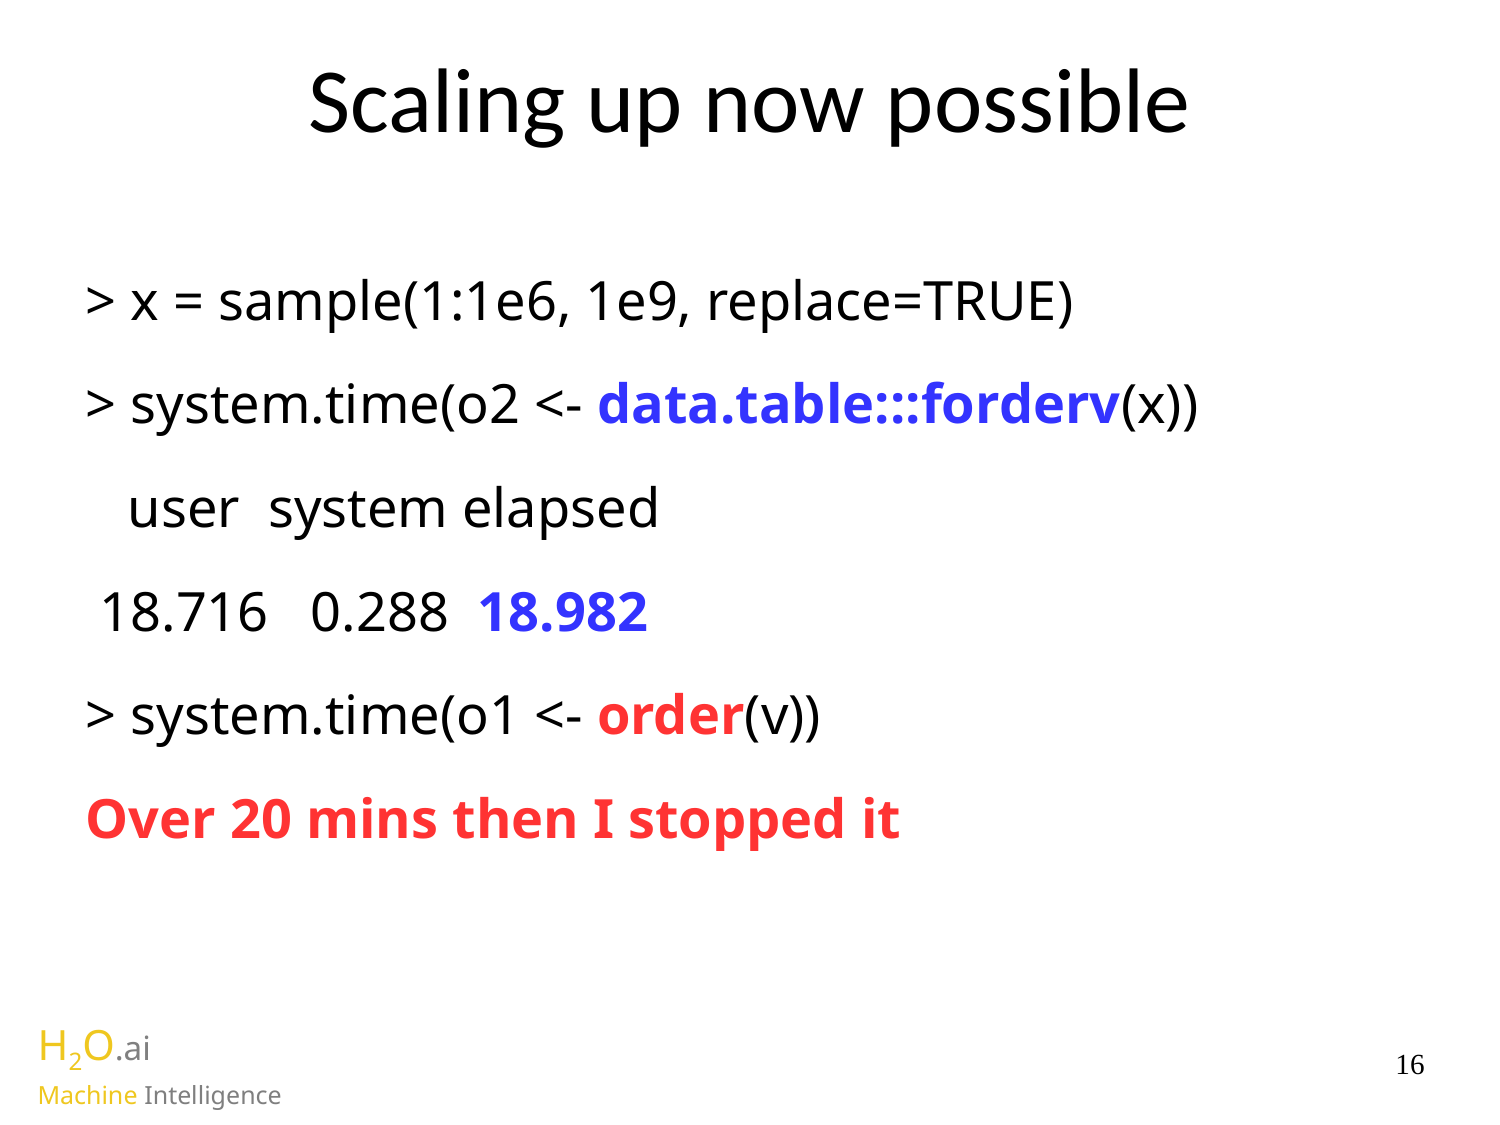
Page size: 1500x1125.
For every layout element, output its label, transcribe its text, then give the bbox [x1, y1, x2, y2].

title Scaling up now possible [75, 0, 1425, 233]
list > x = sample(1:1e6, 1e9, replace=TRUE) > system.time(o2 <- data.table:::forderv(x)) user system elapsed 18.716 0.288 18.982 > system.time(o1 <- order(v)) Over 20 mins then I stopped it [15, 262, 1486, 1125]
